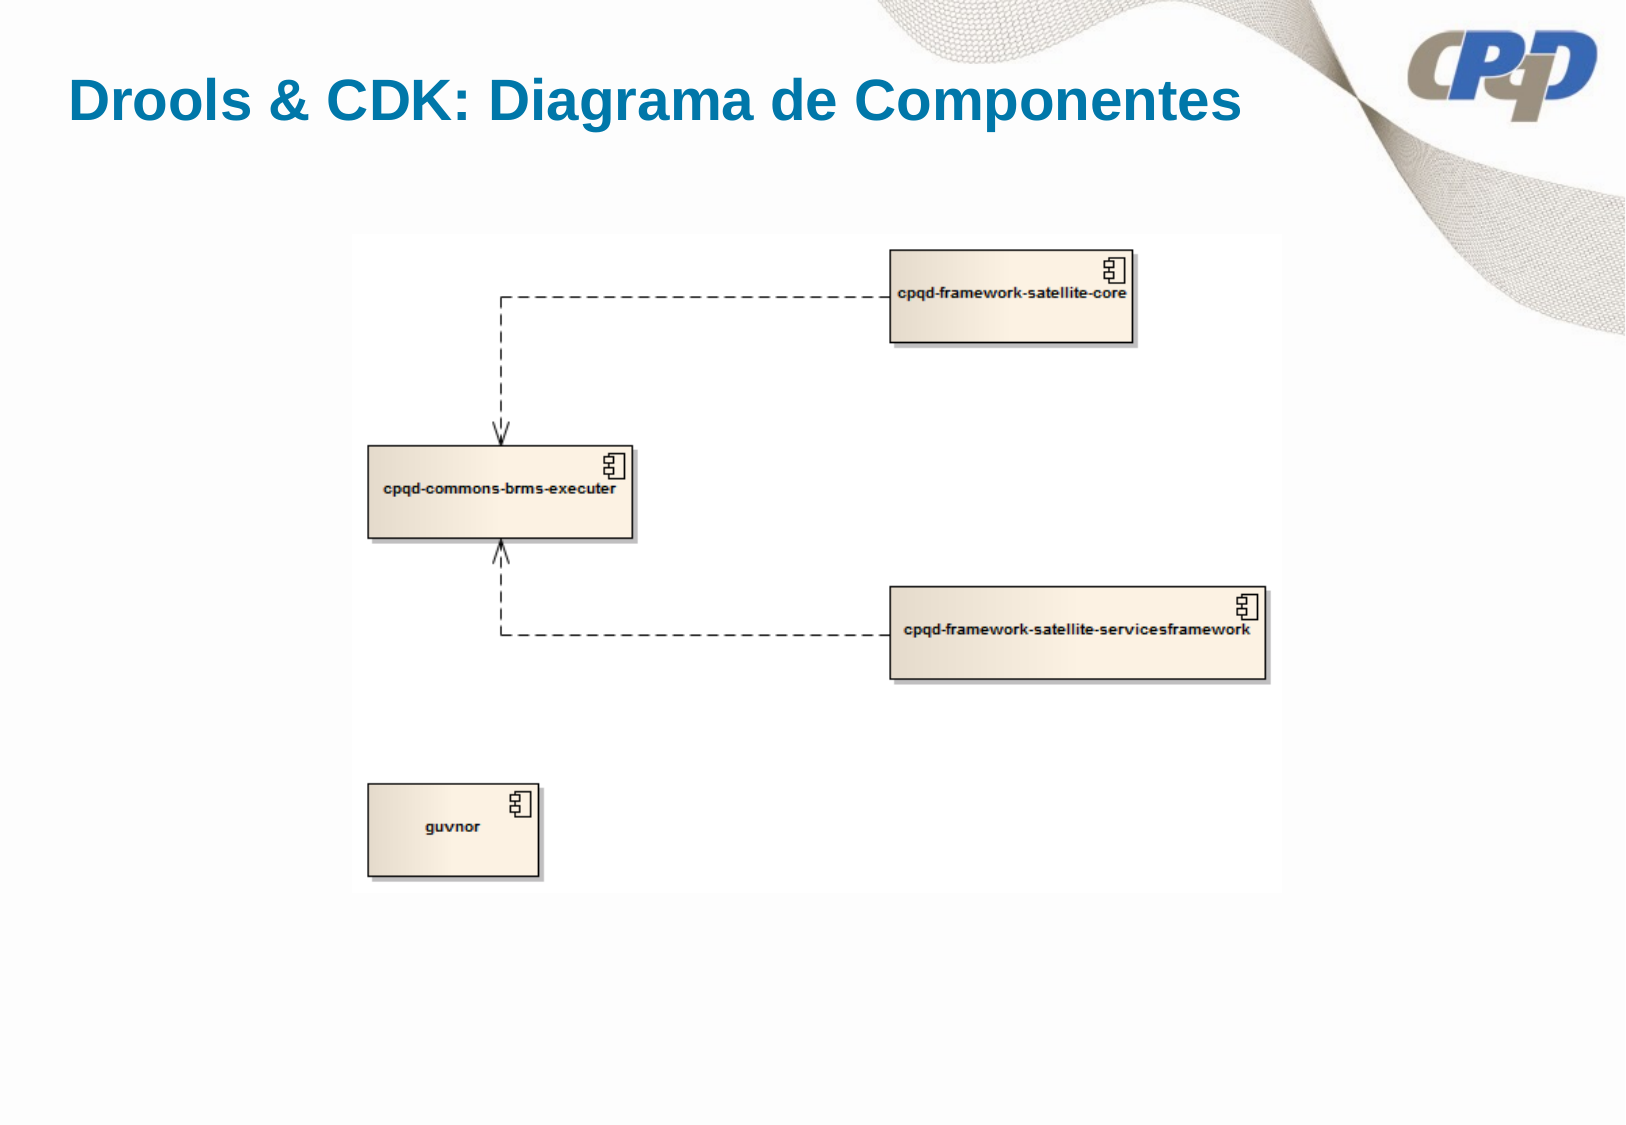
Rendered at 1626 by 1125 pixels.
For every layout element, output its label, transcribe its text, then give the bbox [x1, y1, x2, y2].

title Drools & CDK: Diagrama de Componentes [68, 57, 1288, 143]
picture [0, 0, 1626, 1125]
